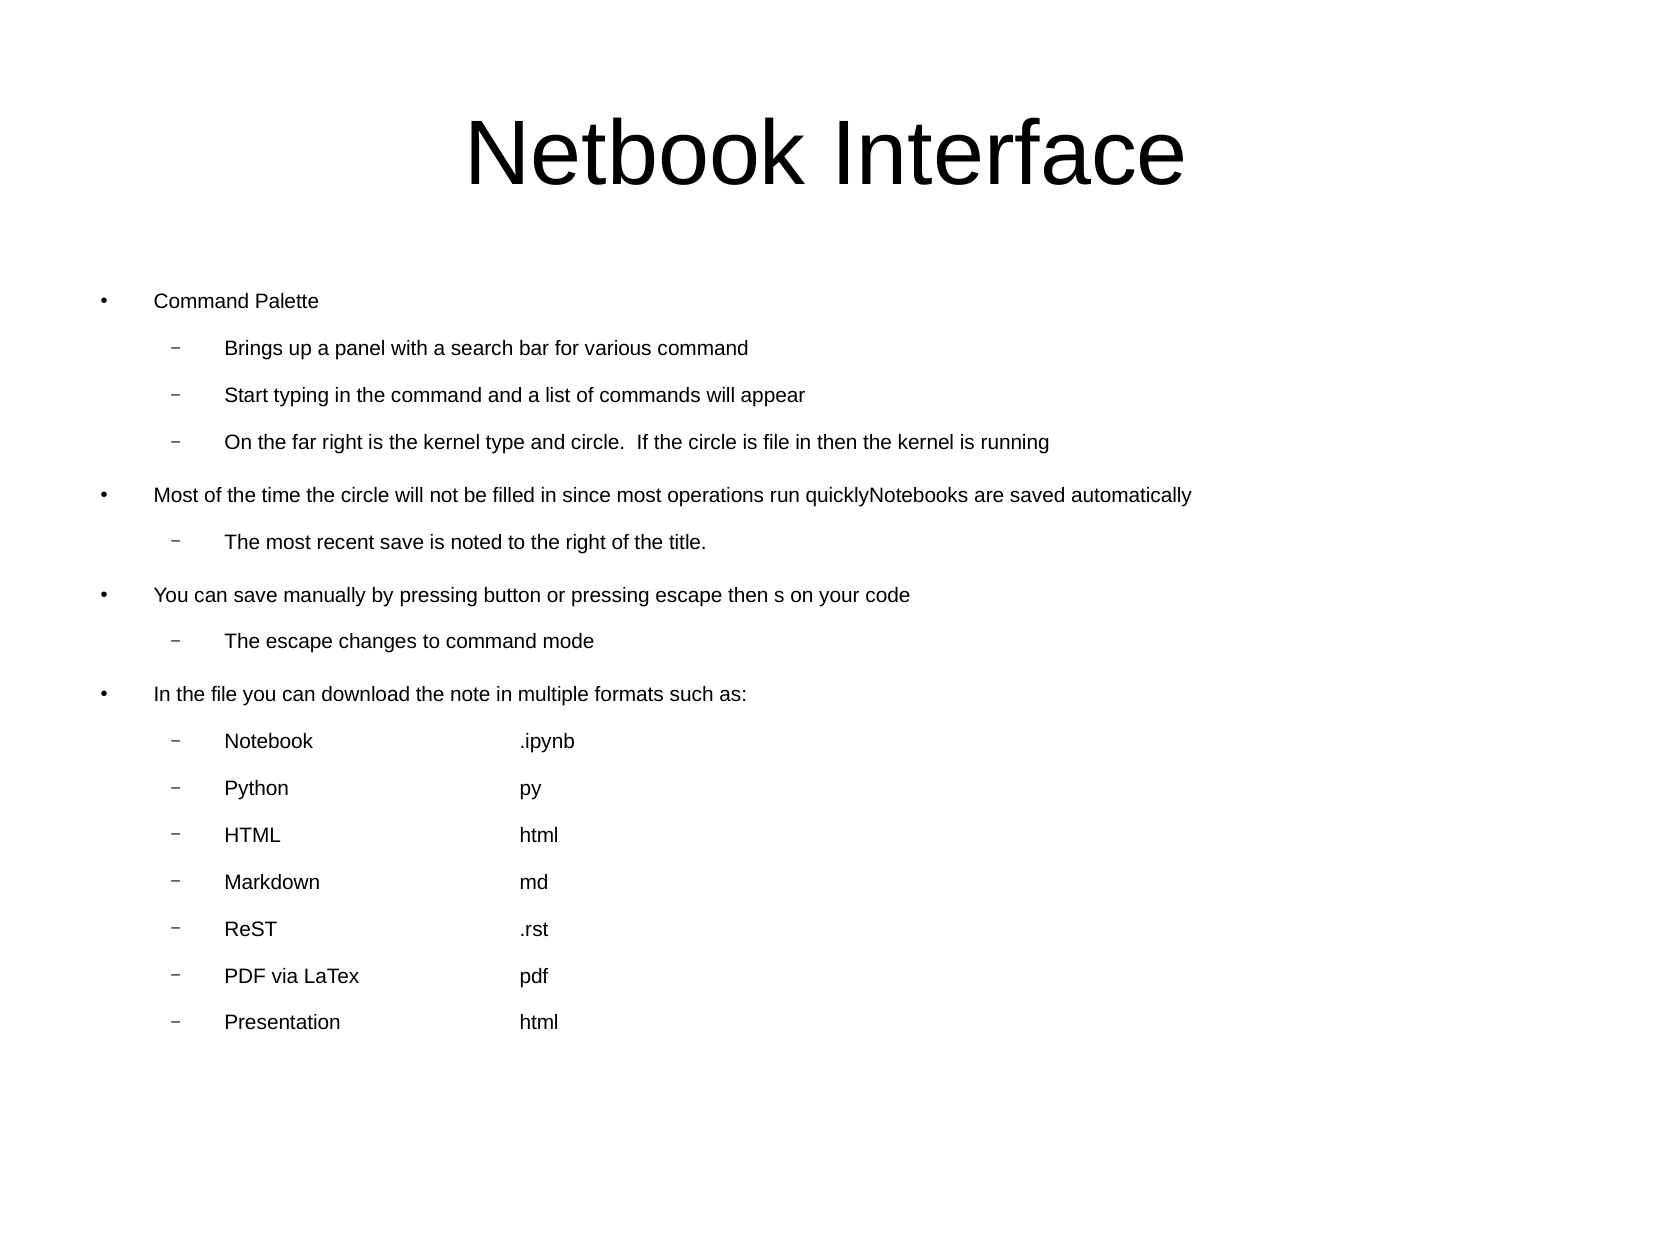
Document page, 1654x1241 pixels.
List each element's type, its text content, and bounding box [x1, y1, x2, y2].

title Netbook Interface [82, 49, 1571, 257]
list Command Palette Brings up a panel with a search bar for various command Start typing in the command and a list of commands will appear On the far right is the kernel type and circle. If the circle is file in then the kernel is running Most of the time the circle will not be filled in since most operations run quicklyNotebooks are saved automatically The most recent save is noted to the right of the title. You can save manually by pressing button or pressing escape then s on your code The escape changes to command mode In the file you can download the note in multiple formats such as: Notebook .ipynb Python py HTML html Markdown md ReST .rst PDF via LaTex pdf Presentation html [82, 290, 1571, 1217]
